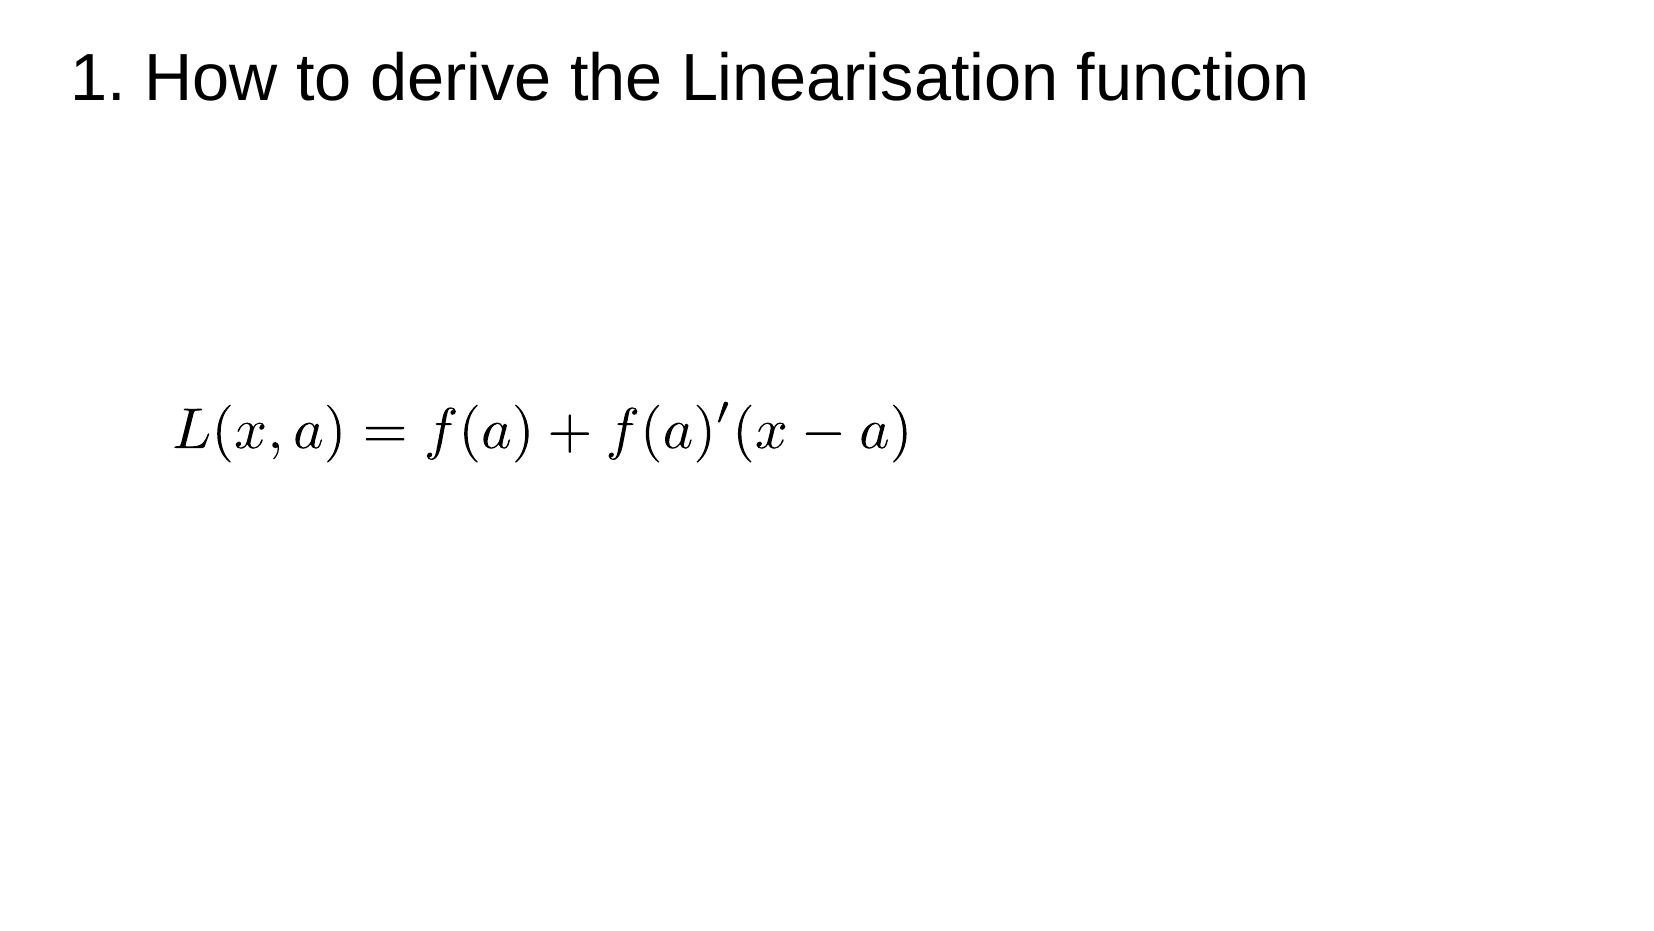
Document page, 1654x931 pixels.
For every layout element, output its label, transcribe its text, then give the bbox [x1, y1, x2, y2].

title 1. How to derive the Linearisation function [0, 0, 1654, 156]
text_box [174, 401, 907, 463]
